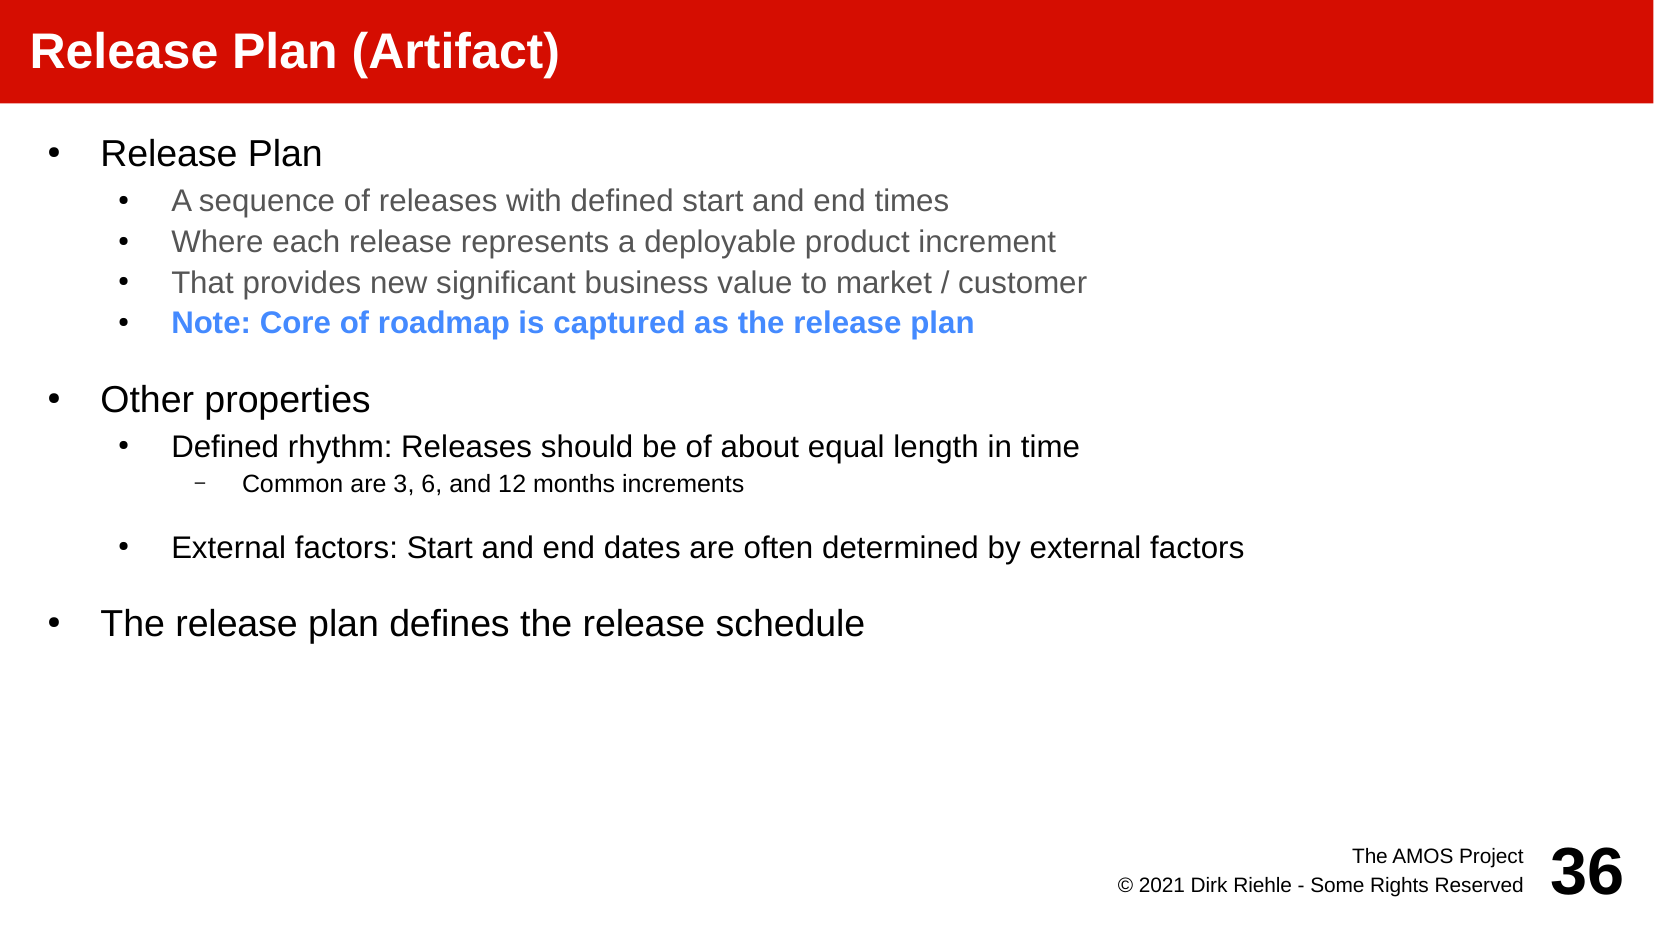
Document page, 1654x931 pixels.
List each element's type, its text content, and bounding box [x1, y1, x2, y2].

list Release Plan A sequence of releases with defined start and end times Where each release represents a deployable product increment That provides new significant business value to market / customer Note: Core of roadmap is captured as the release plan Other properties Defined rhythm: Releases should be of about equal length in time Common are 3, 6, and 12 months increments External factors: Start and end dates are often determined by external factors The release plan defines the release schedule [29, 132, 1625, 813]
title Release Plan (Artifact) [0, 0, 1654, 104]
